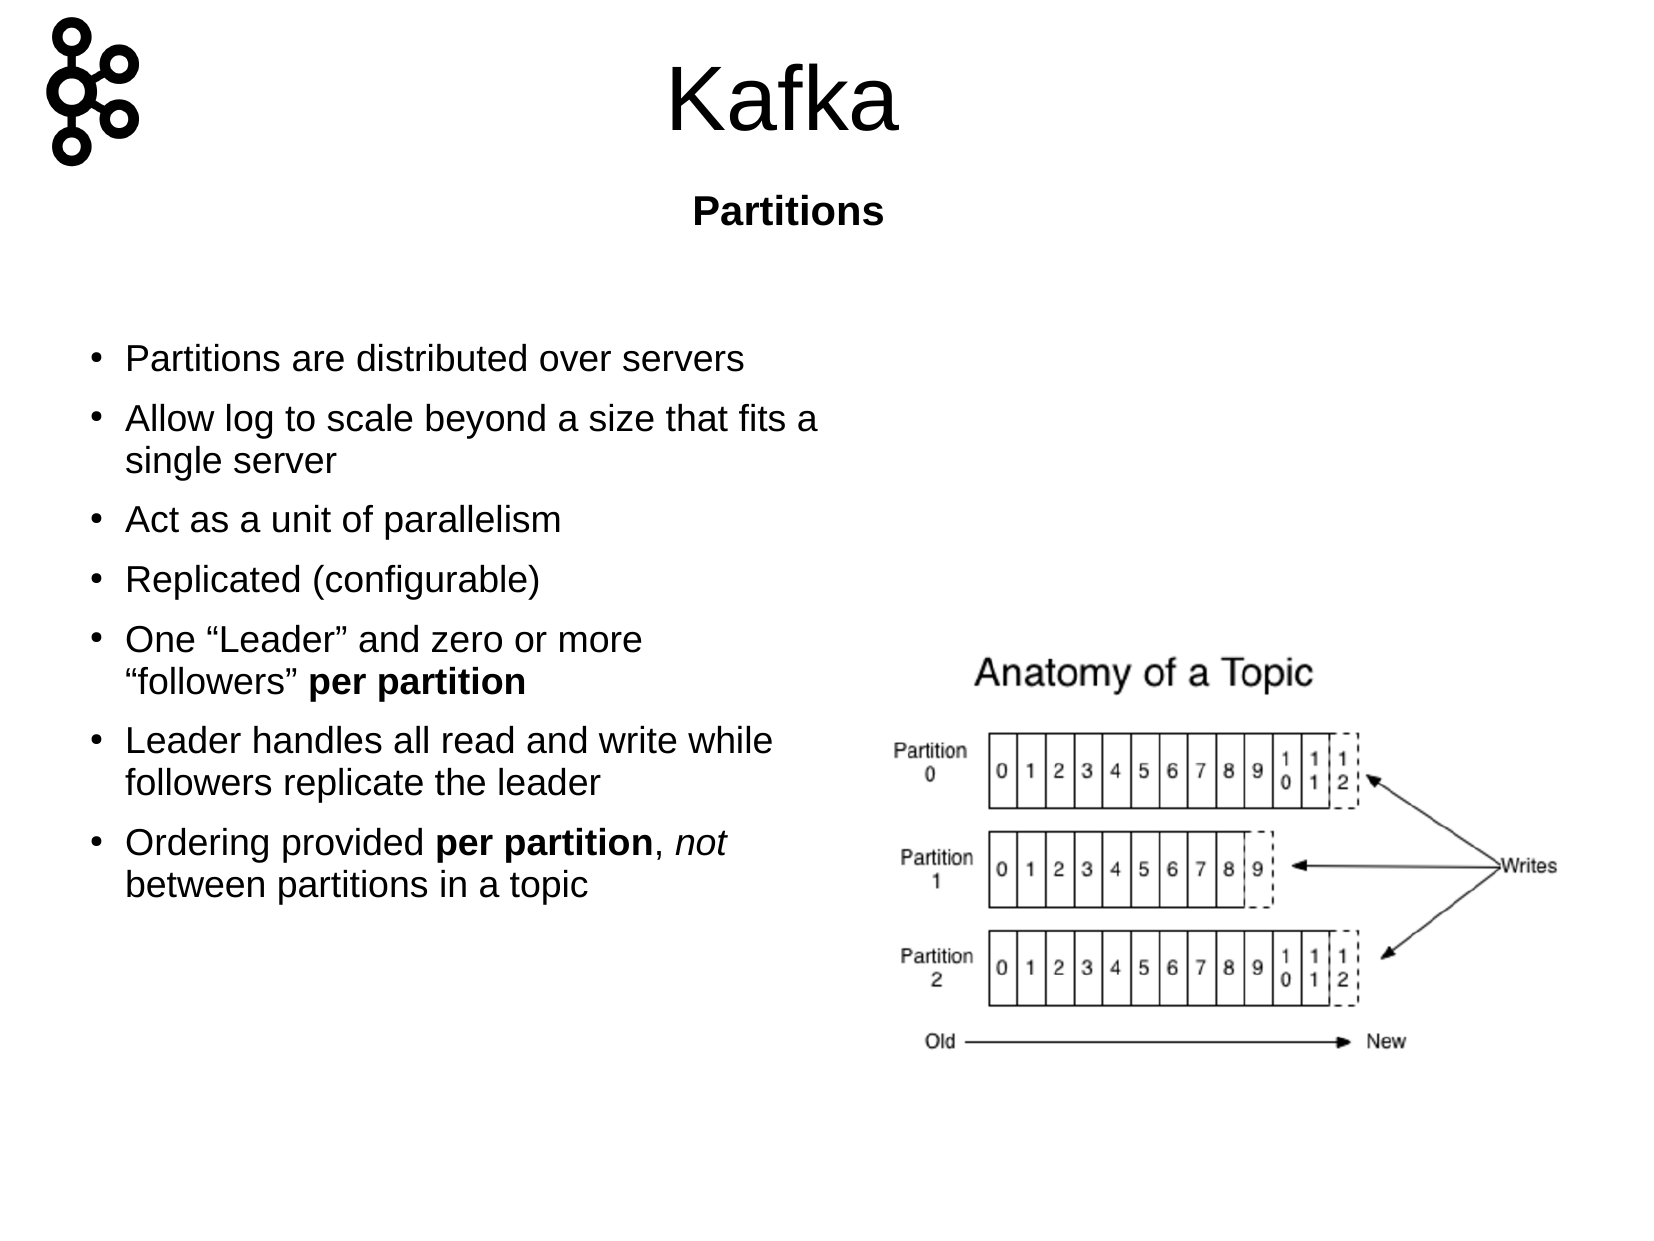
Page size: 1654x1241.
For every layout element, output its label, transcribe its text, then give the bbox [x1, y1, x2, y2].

text_box Partitions are distributed over servers Allow log to scale beyond a size that fits a single server Act as a unit of parallelism Replicated (configurable) One “Leader” and zero or more “followers” per partition Leader handles all read and write while followers replicate the leader Ordering provided per partition, not between partitions in a topic [75, 330, 841, 913]
picture [825, 616, 1600, 1081]
text_box Partitions [677, 180, 901, 242]
picture [0, 0, 185, 185]
text_box Kafka [650, 47, 916, 151]
